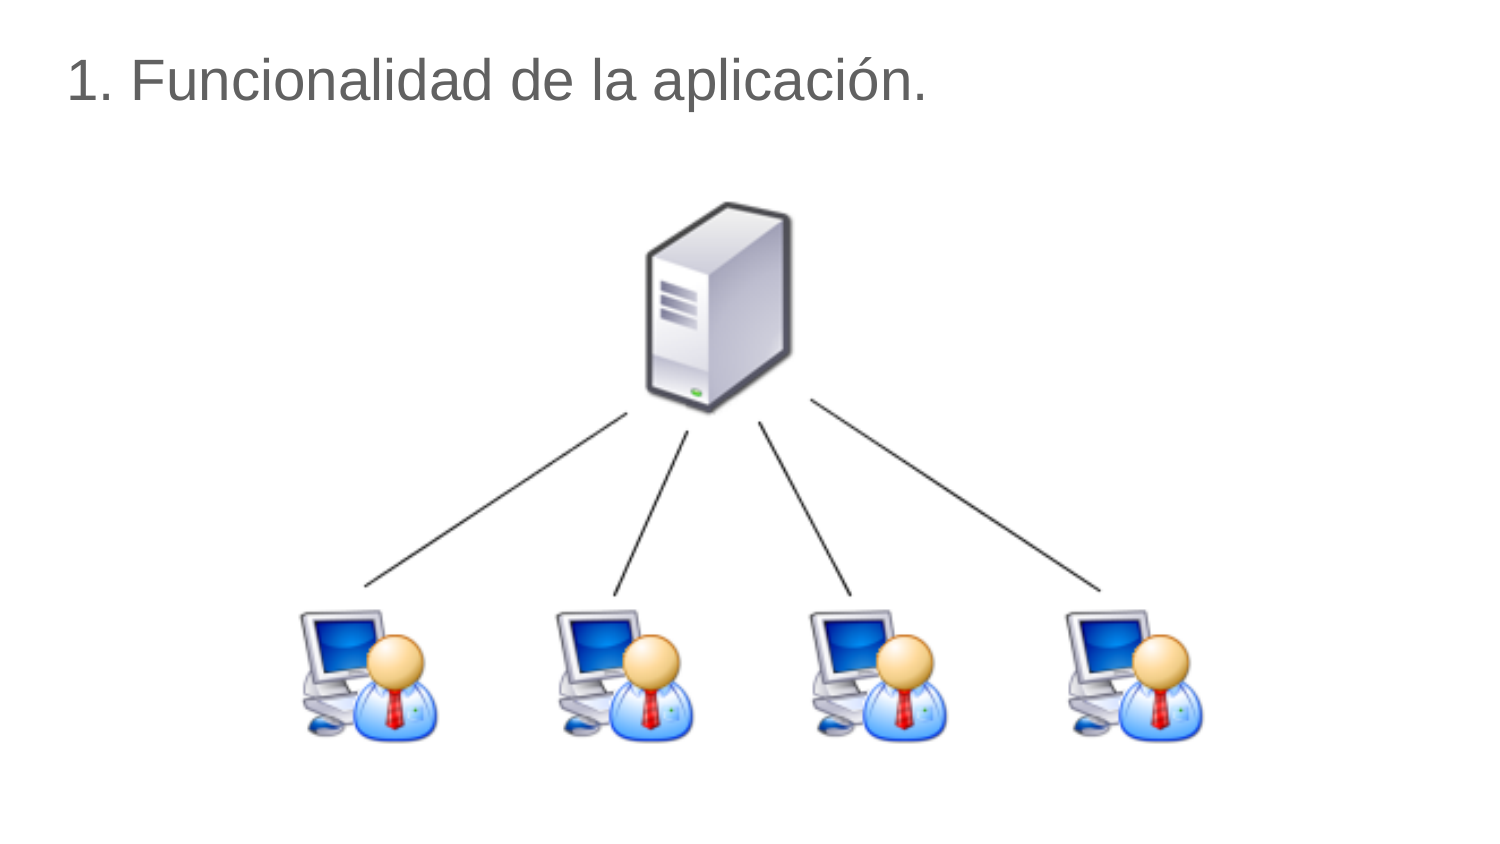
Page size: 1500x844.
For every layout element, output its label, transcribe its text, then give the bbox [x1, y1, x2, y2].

title 1. Funcionalidad de la aplicación. [51, 26, 1449, 121]
picture [245, 146, 1255, 787]
